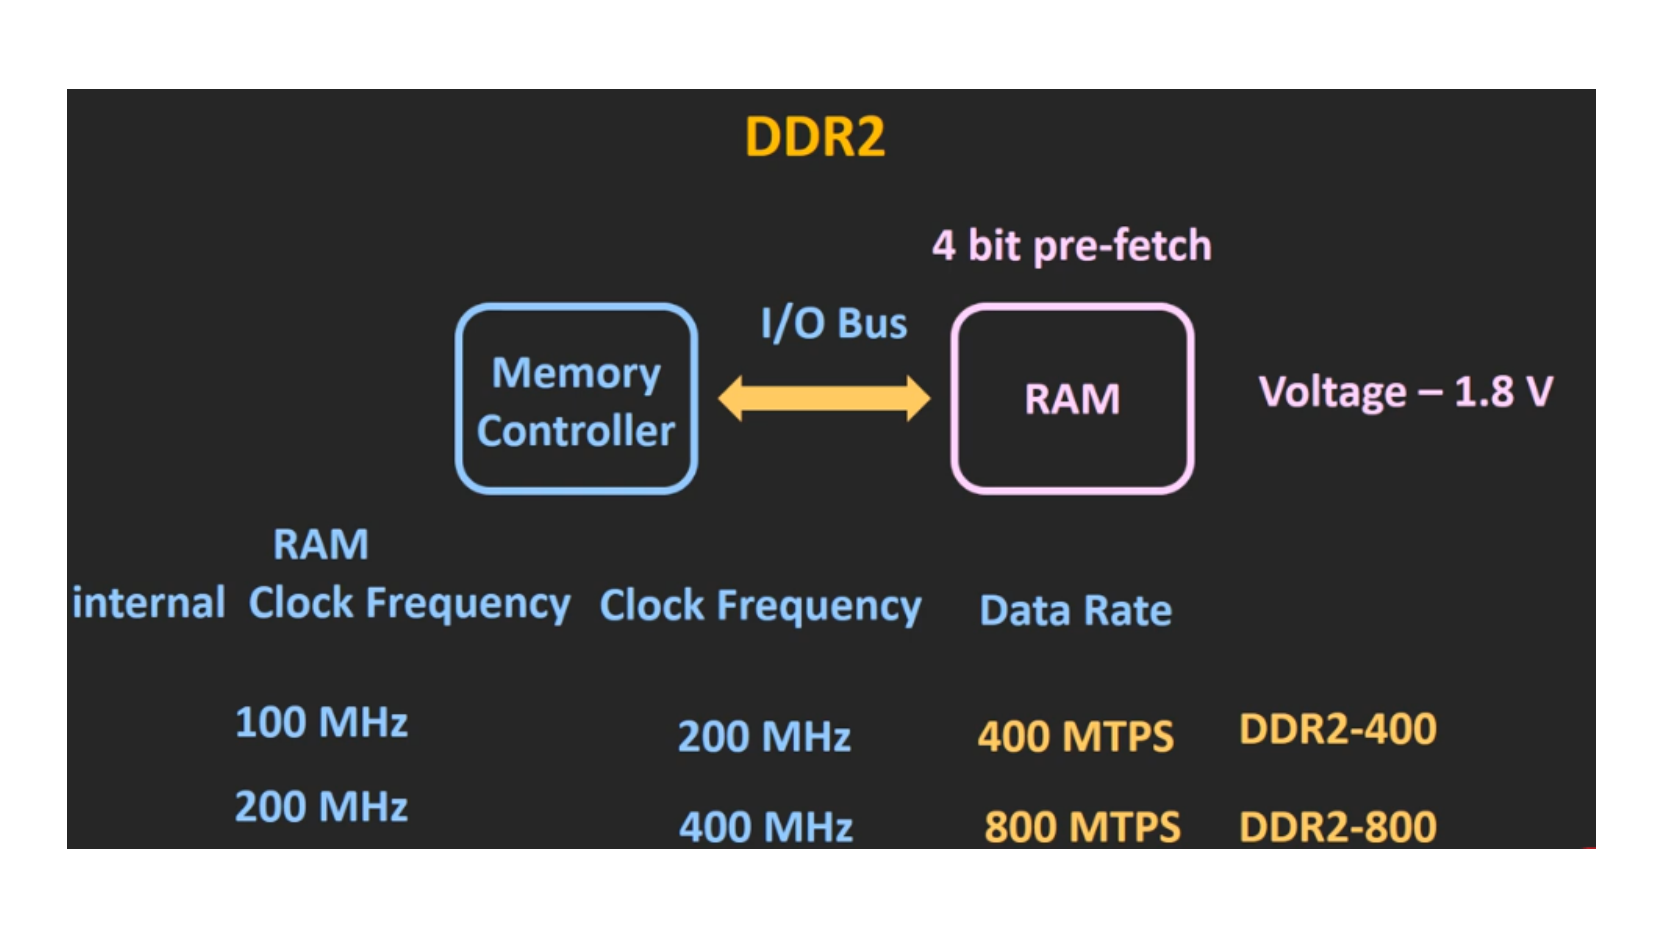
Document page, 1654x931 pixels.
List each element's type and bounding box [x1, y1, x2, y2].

picture [67, 89, 1596, 849]
